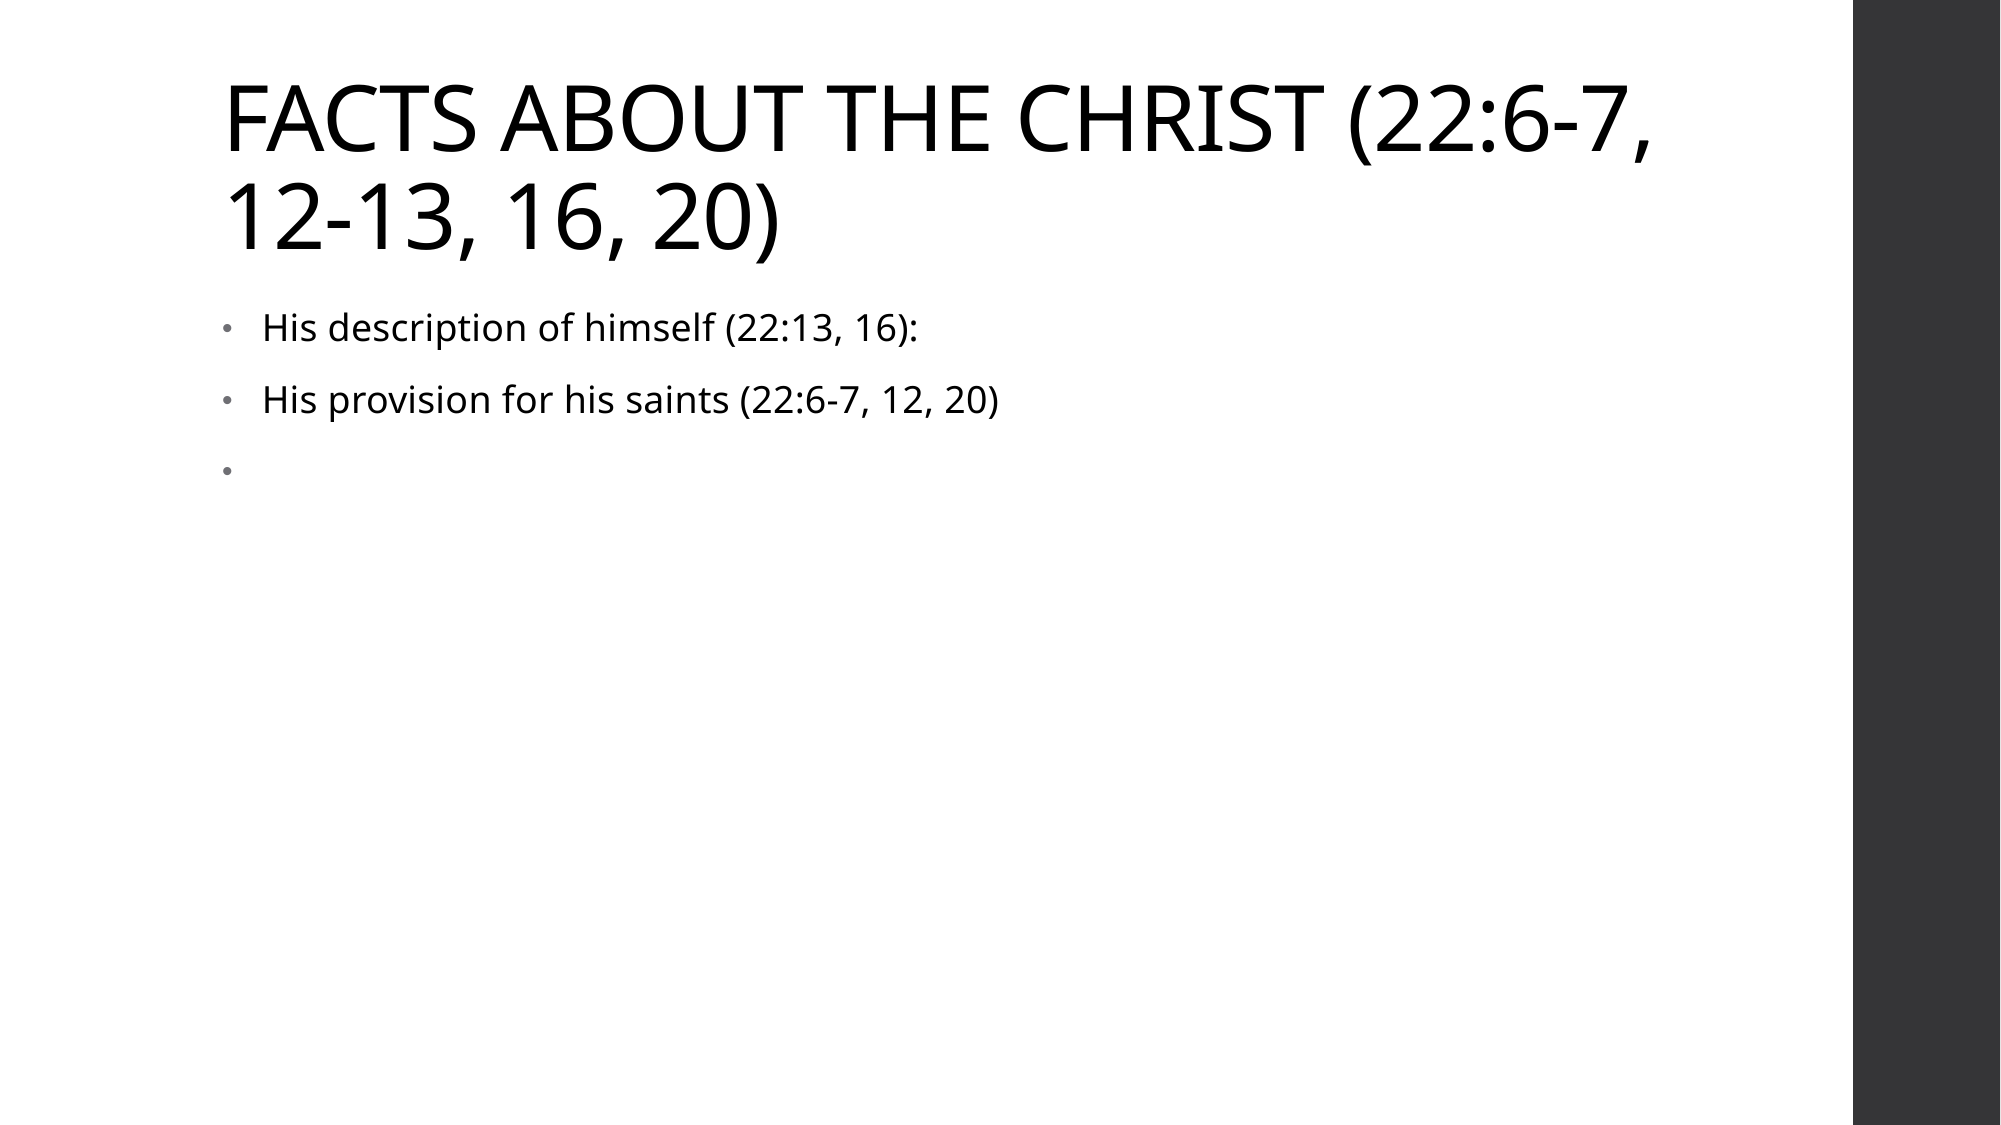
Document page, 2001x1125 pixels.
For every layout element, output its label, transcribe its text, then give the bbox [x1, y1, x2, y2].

title FACTS ABOUT THE CHRIST (22:6-7, 12-13, 16, 20) [206, 60, 1797, 278]
list His description of himself (22:13, 16): His provision for his saints (22:6-7, 12, 20) [206, 299, 1617, 1014]
